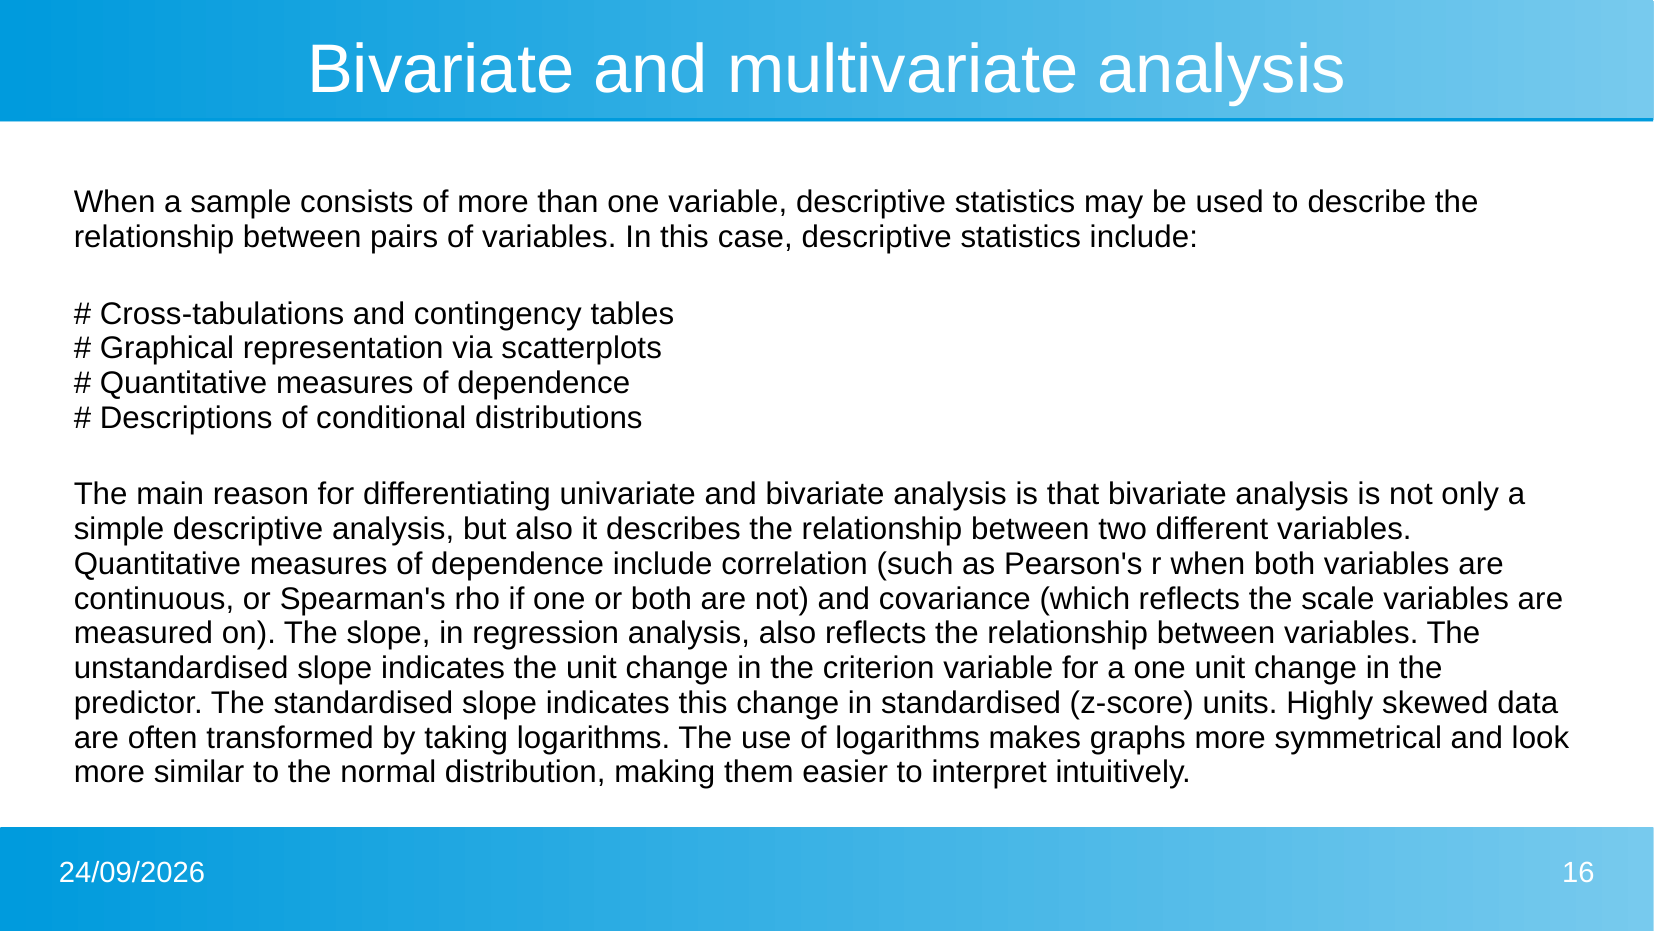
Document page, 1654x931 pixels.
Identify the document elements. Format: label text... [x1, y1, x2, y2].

text_box When a sample consists of more than one variable, descriptive statistics may be used to describe the relationship between pairs of variables. In this case, descriptive statistics include: # Cross-tabulations and contingency tables # Graphical representation via scatterplots # Quantitative measures of dependence # Descriptions of conditional distributions The main reason for differentiating univariate and bivariate analysis is that bivariate analysis is not only a simple descriptive analysis, but also it describes the relationship between two different variables. Quantitative measures of dependence include correlation (such as Pearson's r when both variables are continuous, or Spearman's rho if one or both are not) and covariance (which reflects the scale variables are measured on). The slope, in regression analysis, also reflects the relationship between variables. The unstandardised slope indicates the unit change in the criterion variable for a one unit change in the predictor. The standardised slope indicates this change in standardised (z-score) units. Highly skewed data are often transformed by taking logarithms. The use of logarithms makes graphs more symmetrical and look more similar to the normal distribution, making them easier to interpret intuitively. [59, 177, 1595, 797]
title Bivariate and multivariate analysis [59, 29, 1595, 108]
